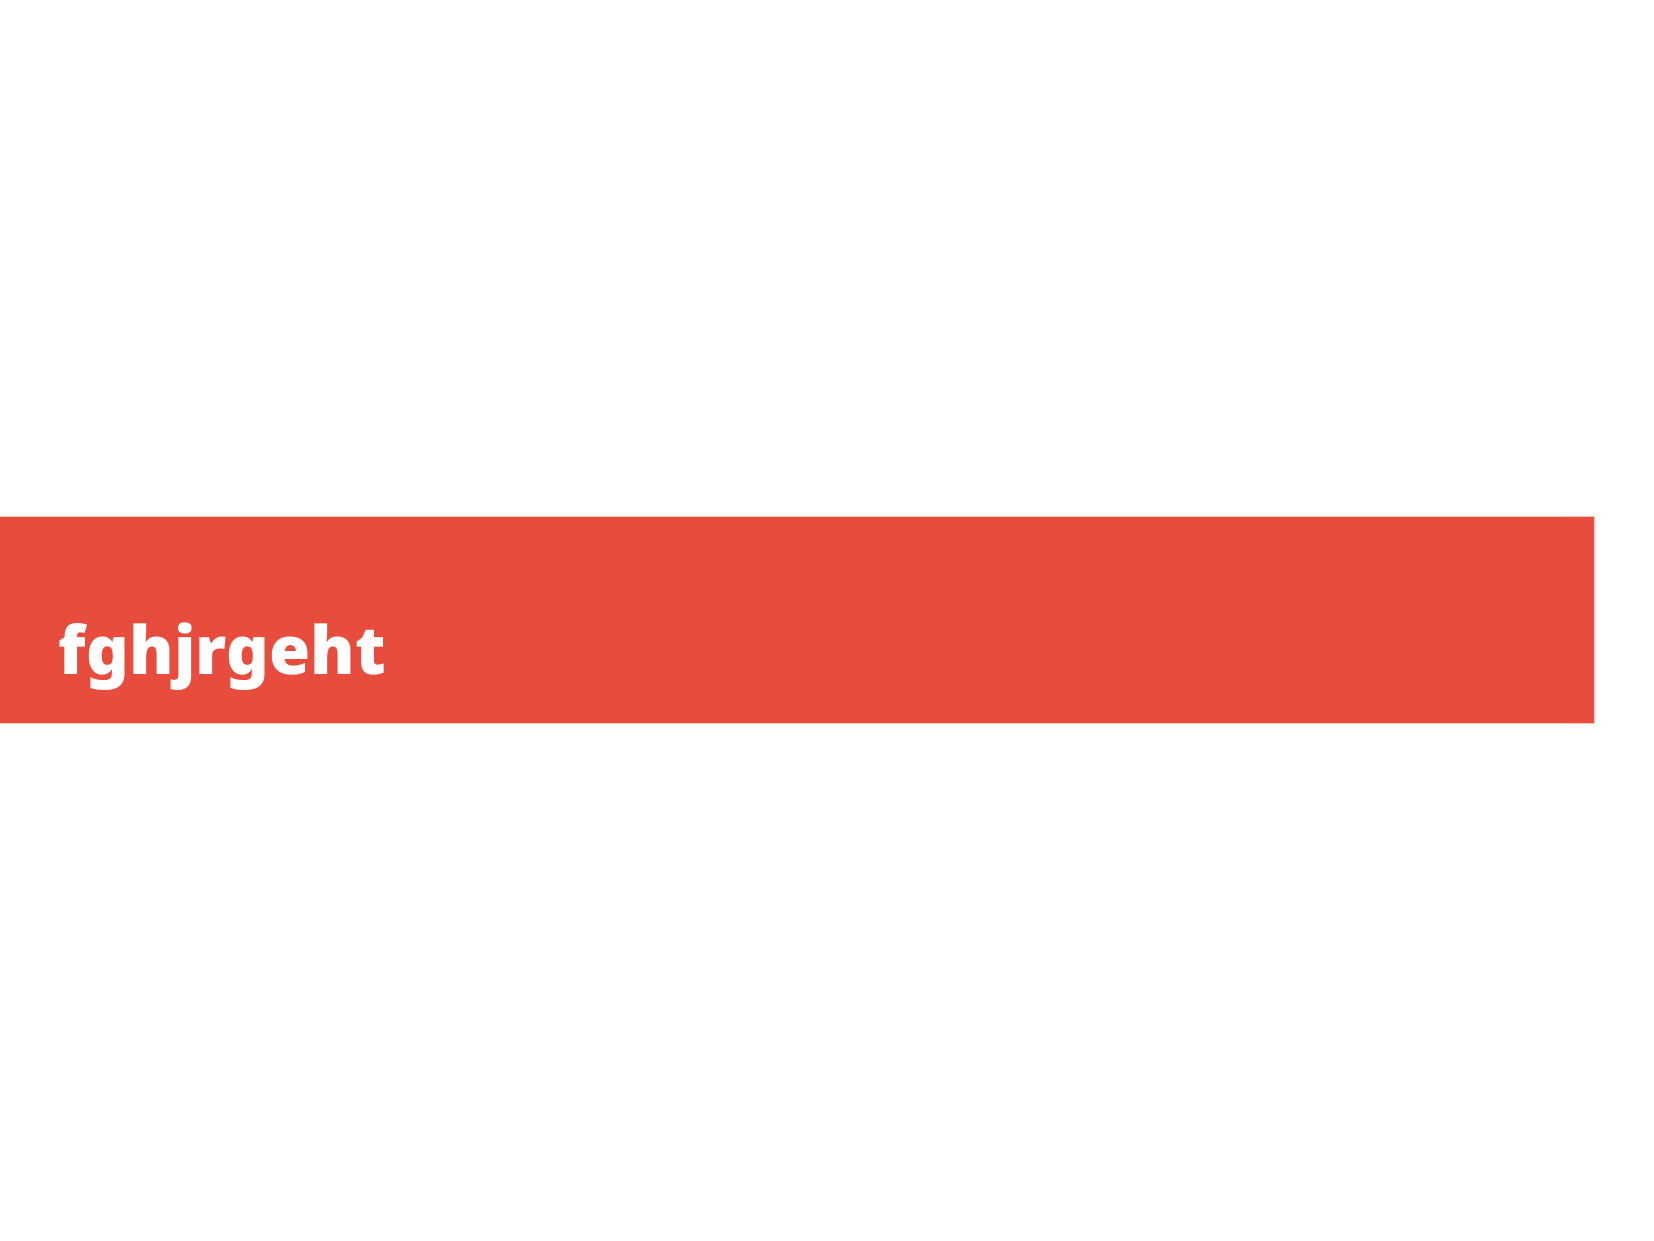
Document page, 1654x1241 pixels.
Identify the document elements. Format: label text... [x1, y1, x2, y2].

title fghjrgeht [59, 546, 1595, 694]
